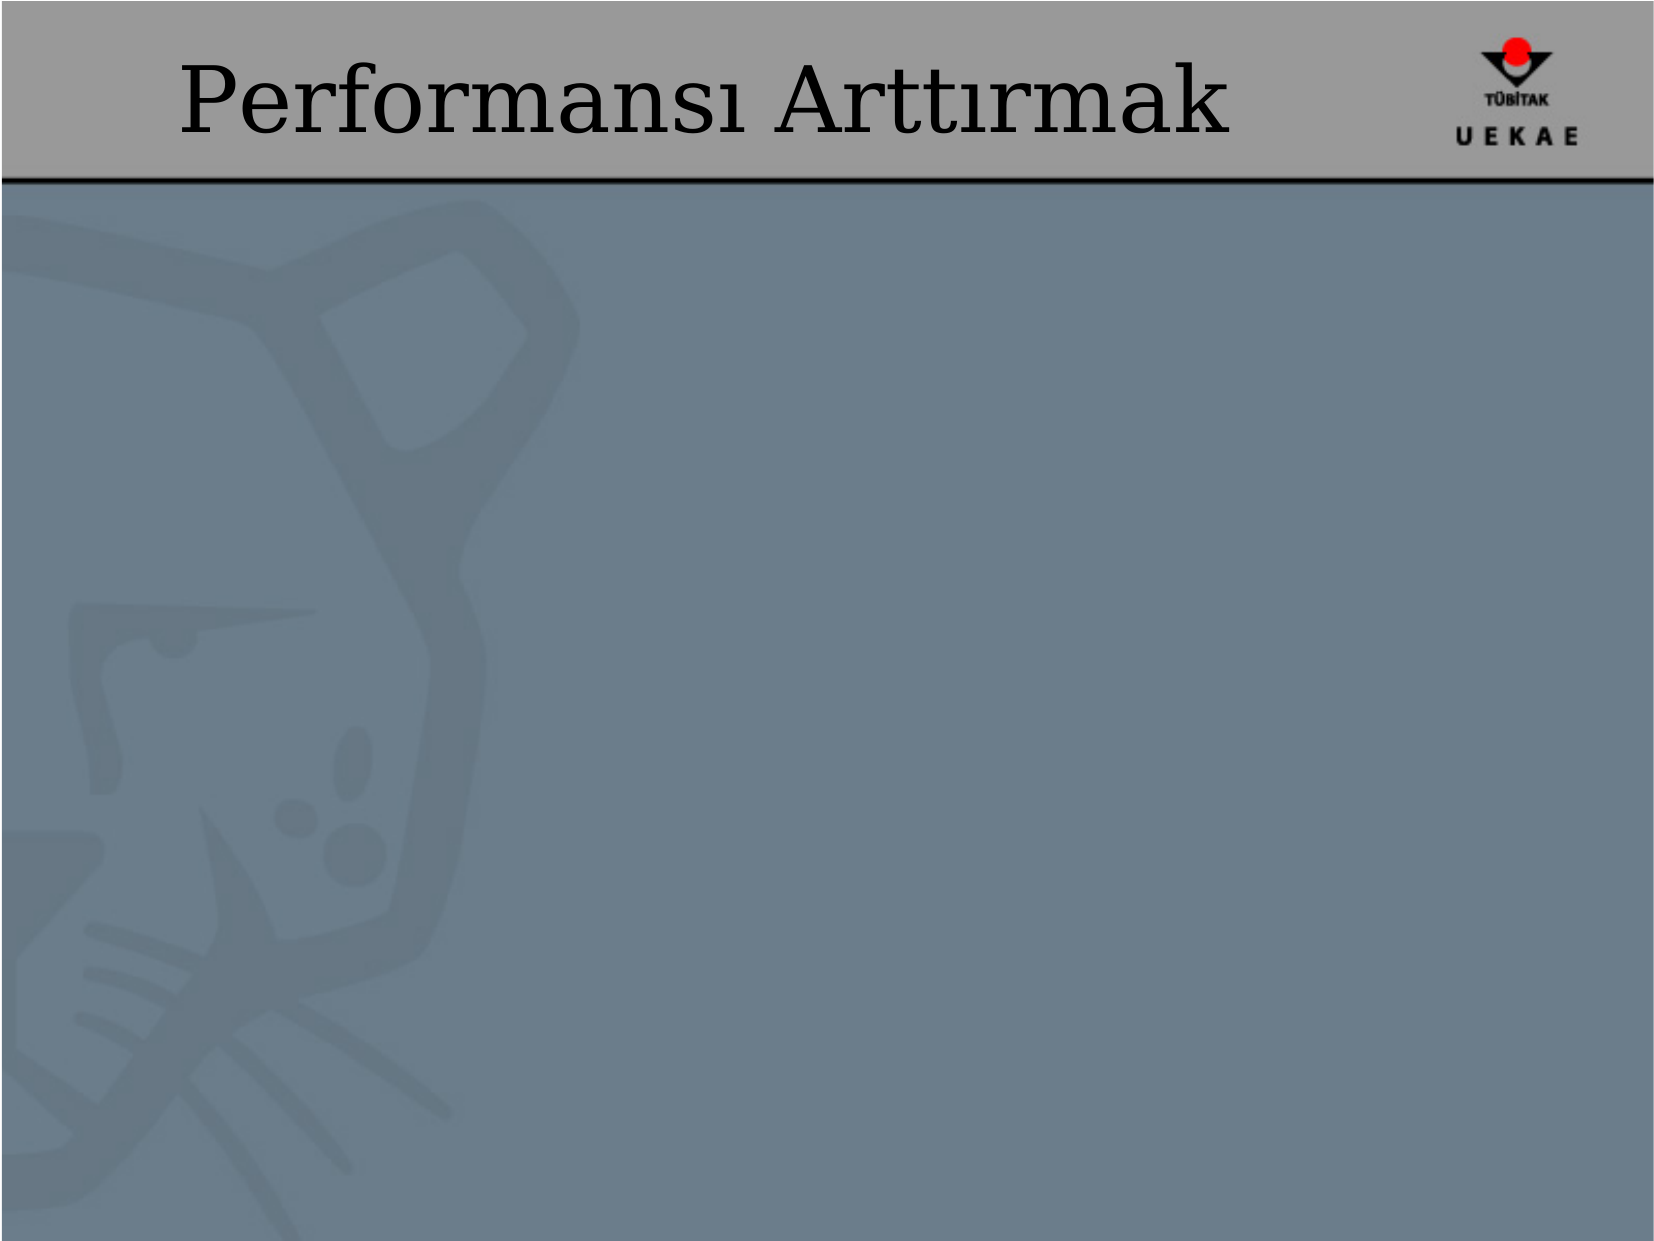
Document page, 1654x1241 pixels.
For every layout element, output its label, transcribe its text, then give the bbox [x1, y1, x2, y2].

title Performansı Arttırmak [0, 0, 1410, 204]
picture [1, 1, 1654, 1241]
